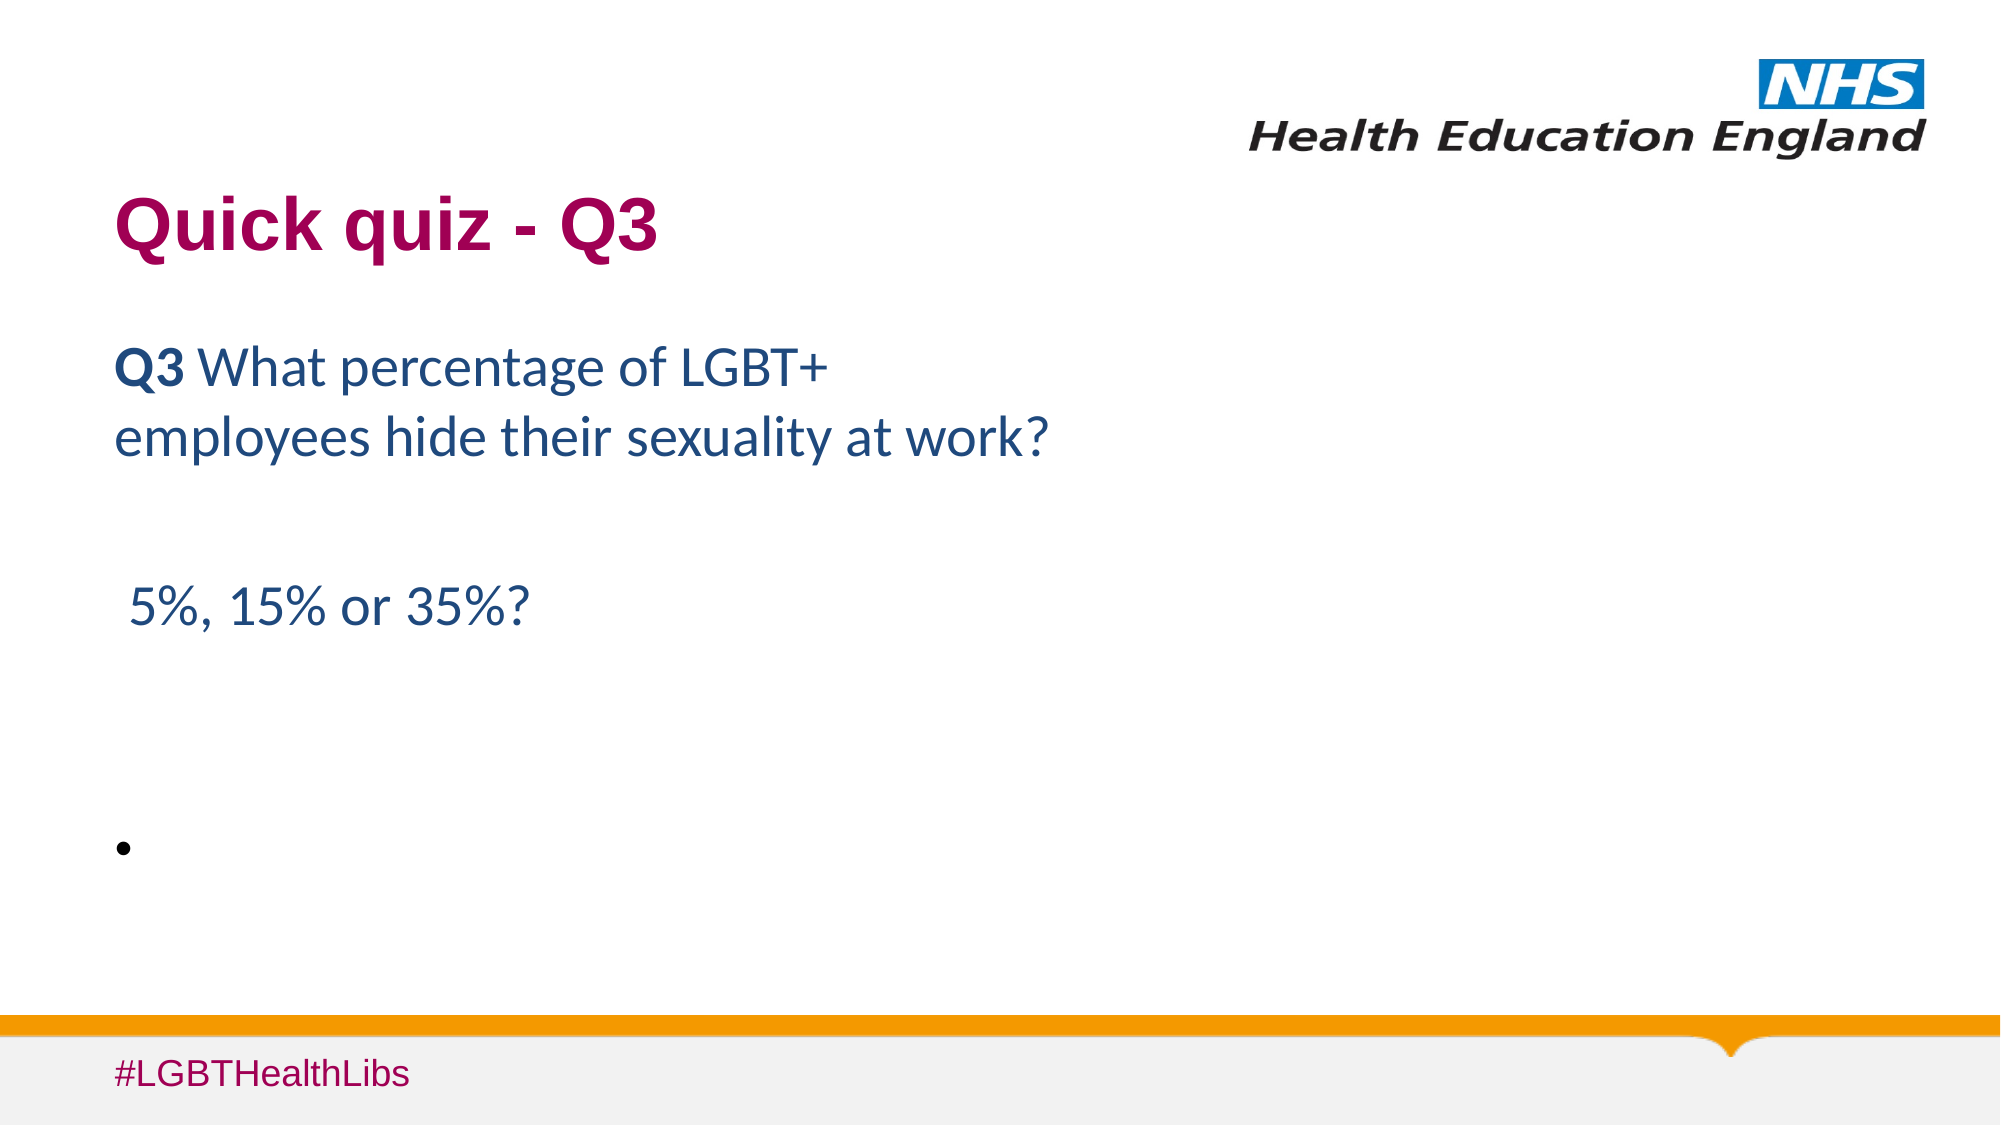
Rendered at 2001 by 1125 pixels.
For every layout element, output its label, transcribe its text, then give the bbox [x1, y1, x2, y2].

text_box #LGBTHealthLibs [99, 1041, 510, 1103]
title Quick quiz - Q3 [99, 168, 1801, 280]
list Q3 What percentage of LGBT+ employees hide their sexuality at work? 5%, 15% or 35%? [99, 320, 1851, 932]
